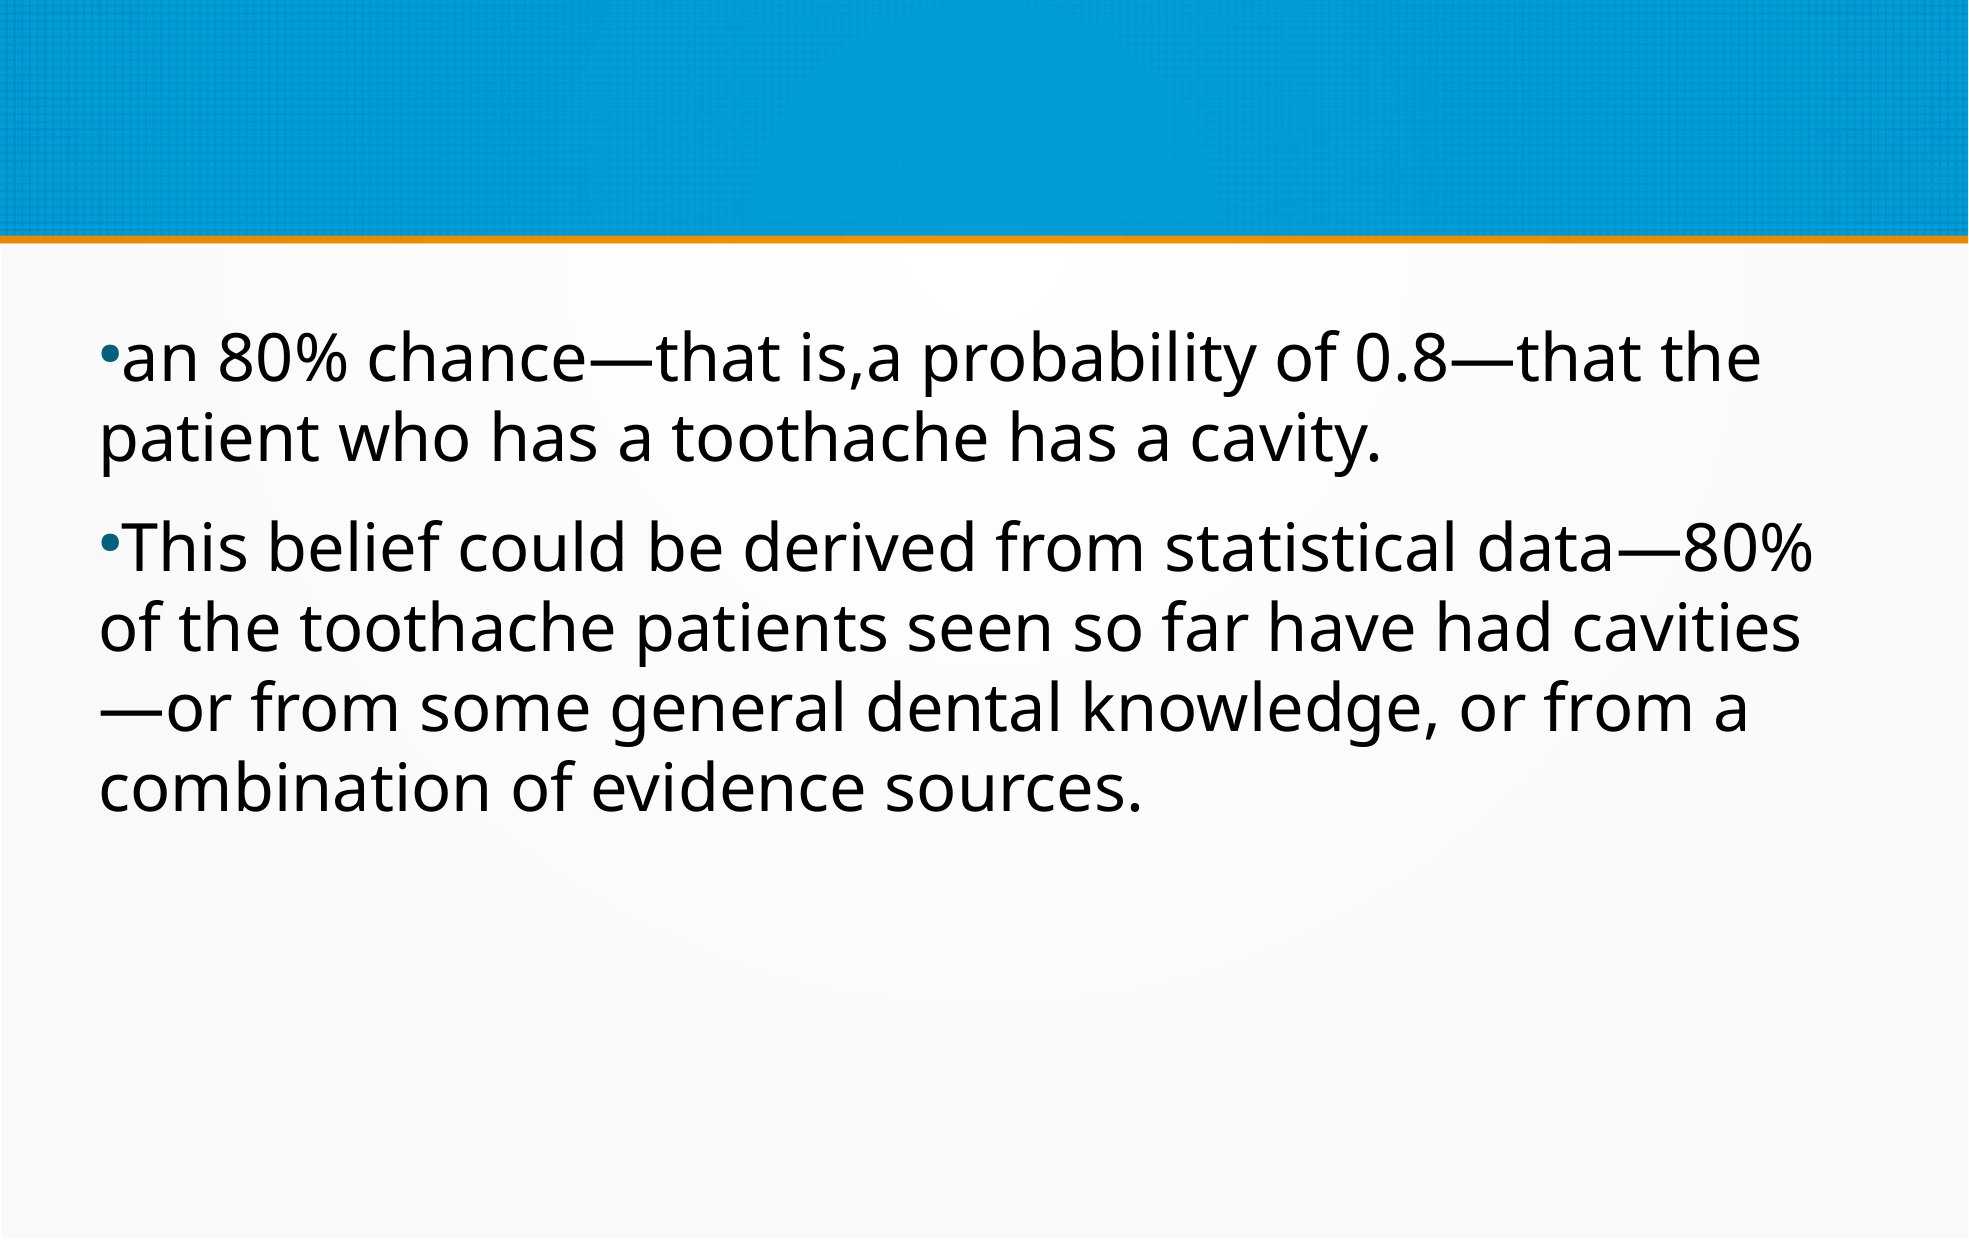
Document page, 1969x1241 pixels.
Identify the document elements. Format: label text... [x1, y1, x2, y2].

list an 80% chance—that is,a probability of 0.8—that the patient who has a toothache has a cavity. This belief could be derived from statistical data—80% of the toothache patients seen so far have had cavities—or from some general dental knowledge, or from a combination of evidence sources. [98, 315, 1861, 1081]
